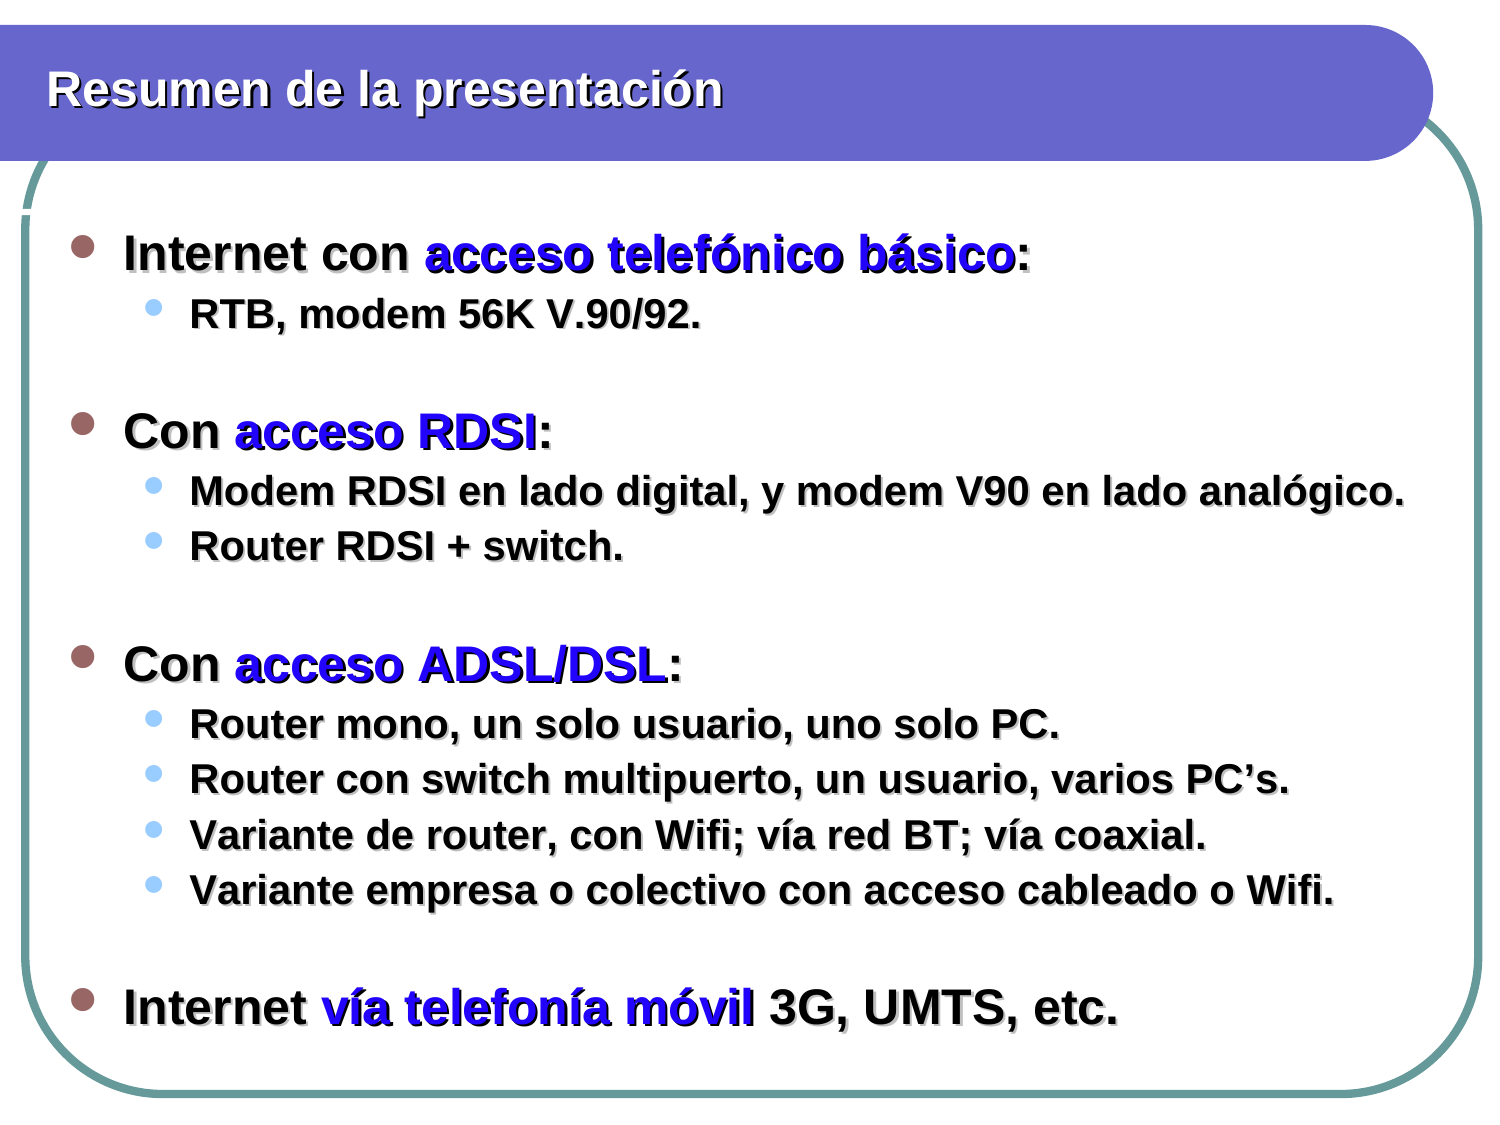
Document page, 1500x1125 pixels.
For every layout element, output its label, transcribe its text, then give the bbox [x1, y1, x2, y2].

list Internet con acceso telefónico básico: RTB, modem 56K V.90/92. Con acceso RDSI: Modem RDSI en lado digital, y modem V90 en lado analógico. Router RDSI + switch. Con acceso ADSL/DSL: Router mono, un solo usuario, uno solo PC. Router con switch multipuerto, un usuario, varios PC’s. Variante de router, con Wifi; vía red BT; vía coaxial. Variante empresa o colectivo con acceso cableado o Wifi. Internet vía telefonía móvil 3G, UMTS, etc. [53, 219, 1459, 1083]
title Resumen de la presentación [31, 10, 1347, 161]
